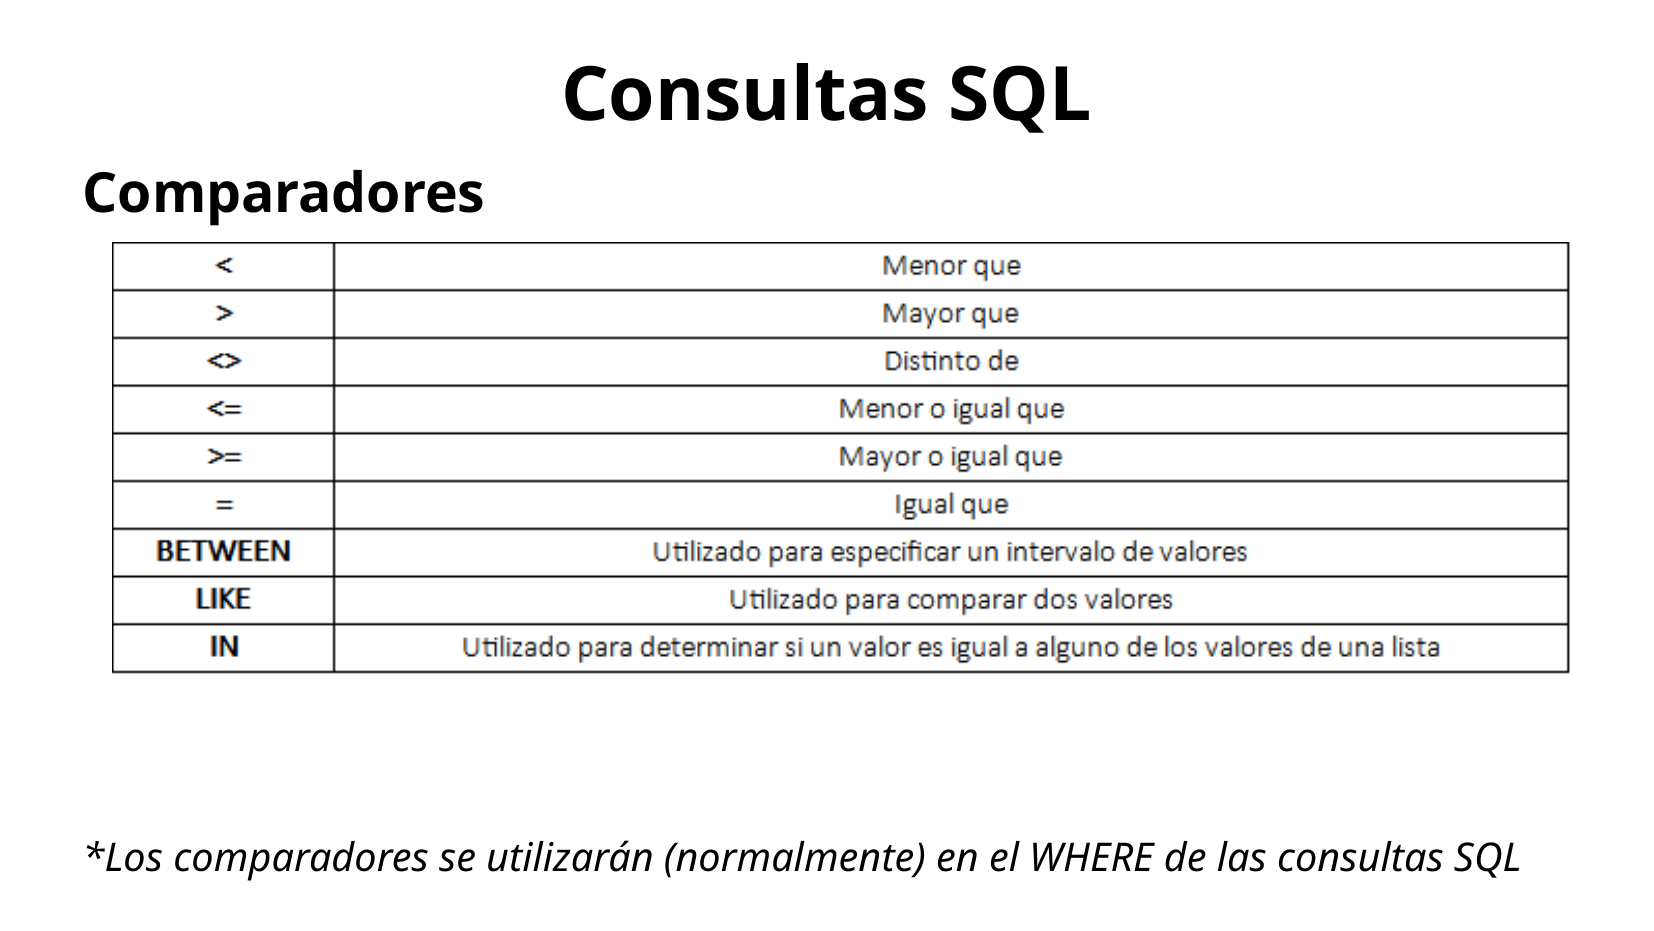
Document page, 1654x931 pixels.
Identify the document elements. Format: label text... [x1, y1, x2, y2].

list Comparadores *Los comparadores se utilizarán (normalmente) en el WHERE de las consultas SQL [82, 153, 1571, 892]
picture [112, 242, 1574, 686]
title Consultas SQL [82, 13, 1571, 153]
